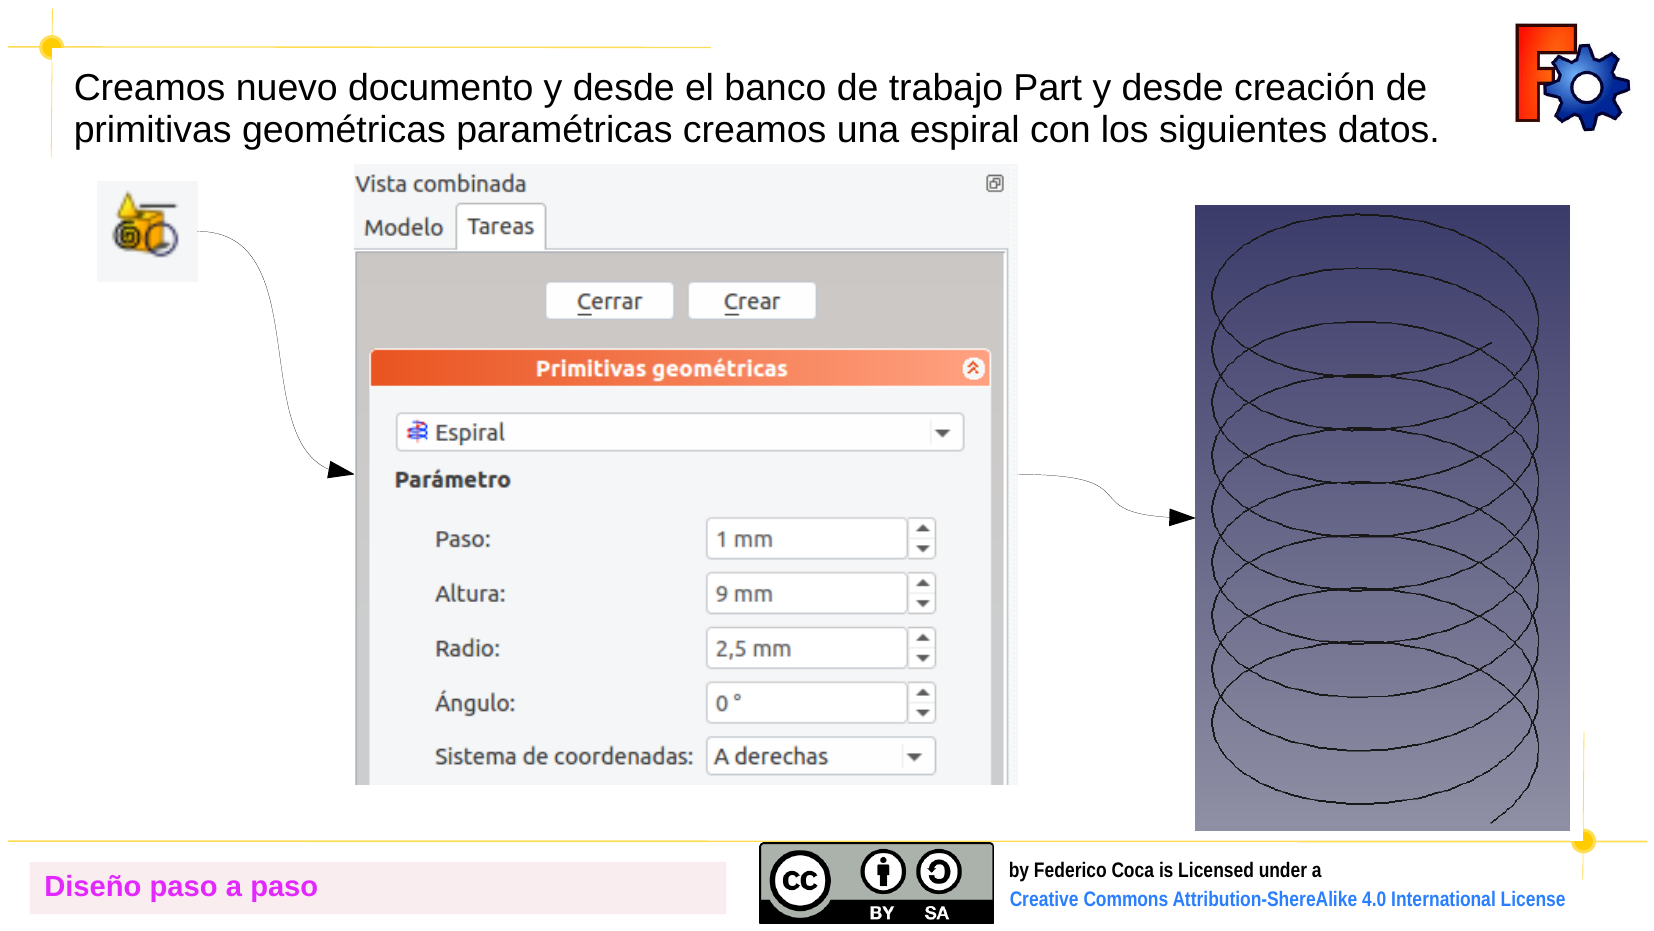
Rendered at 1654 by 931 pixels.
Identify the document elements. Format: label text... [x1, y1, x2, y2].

text_box Creamos nuevo documento y desde el banco de trabajo Part y desde creación de primitivas geométricas paramétricas creamos una espiral con los siguientes datos. [59, 59, 1489, 158]
text_box Diseño paso a paso [29, 862, 727, 915]
picture [354, 164, 1018, 785]
picture [97, 181, 198, 282]
picture [1195, 205, 1570, 831]
picture [1509, 13, 1638, 142]
